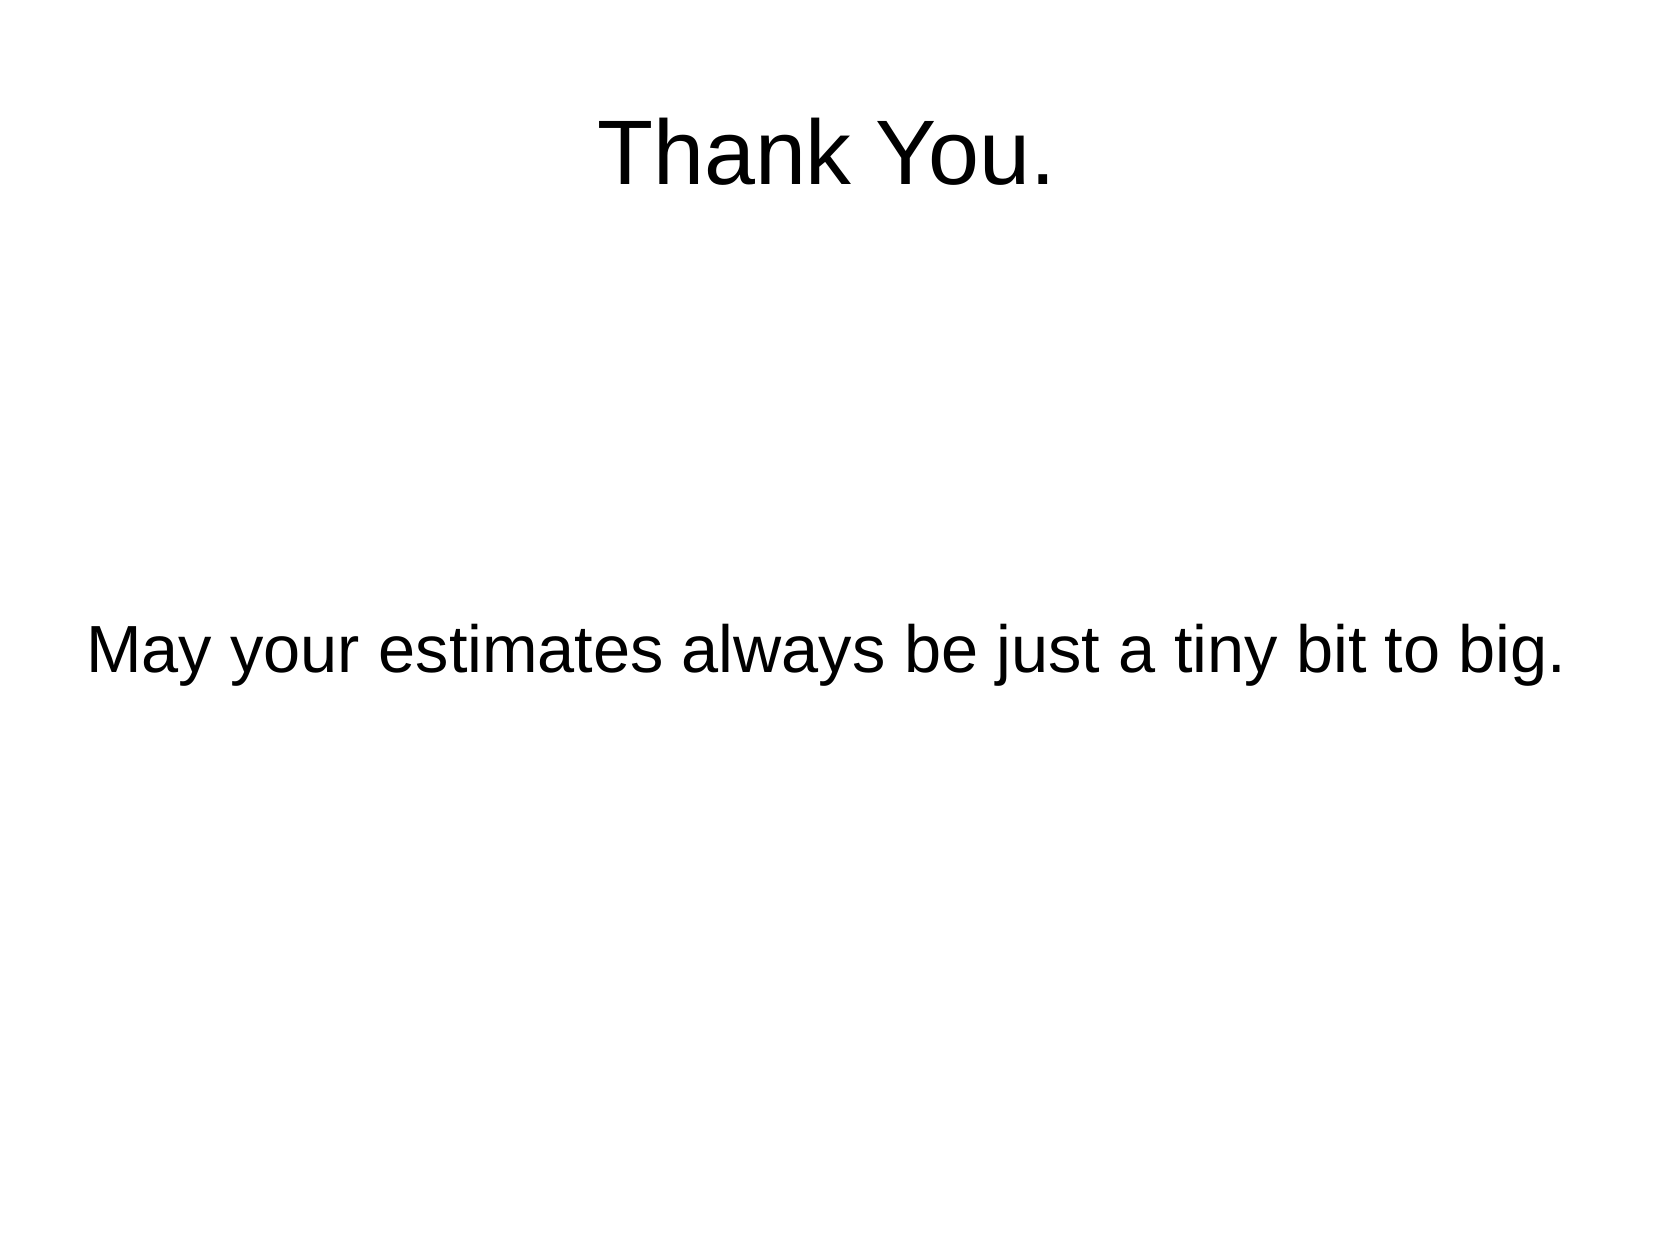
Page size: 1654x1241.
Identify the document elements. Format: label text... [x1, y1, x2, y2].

subtitle May your estimates always be just a tiny bit to big. [82, 290, 1571, 1010]
title Thank You. [82, 49, 1571, 257]
